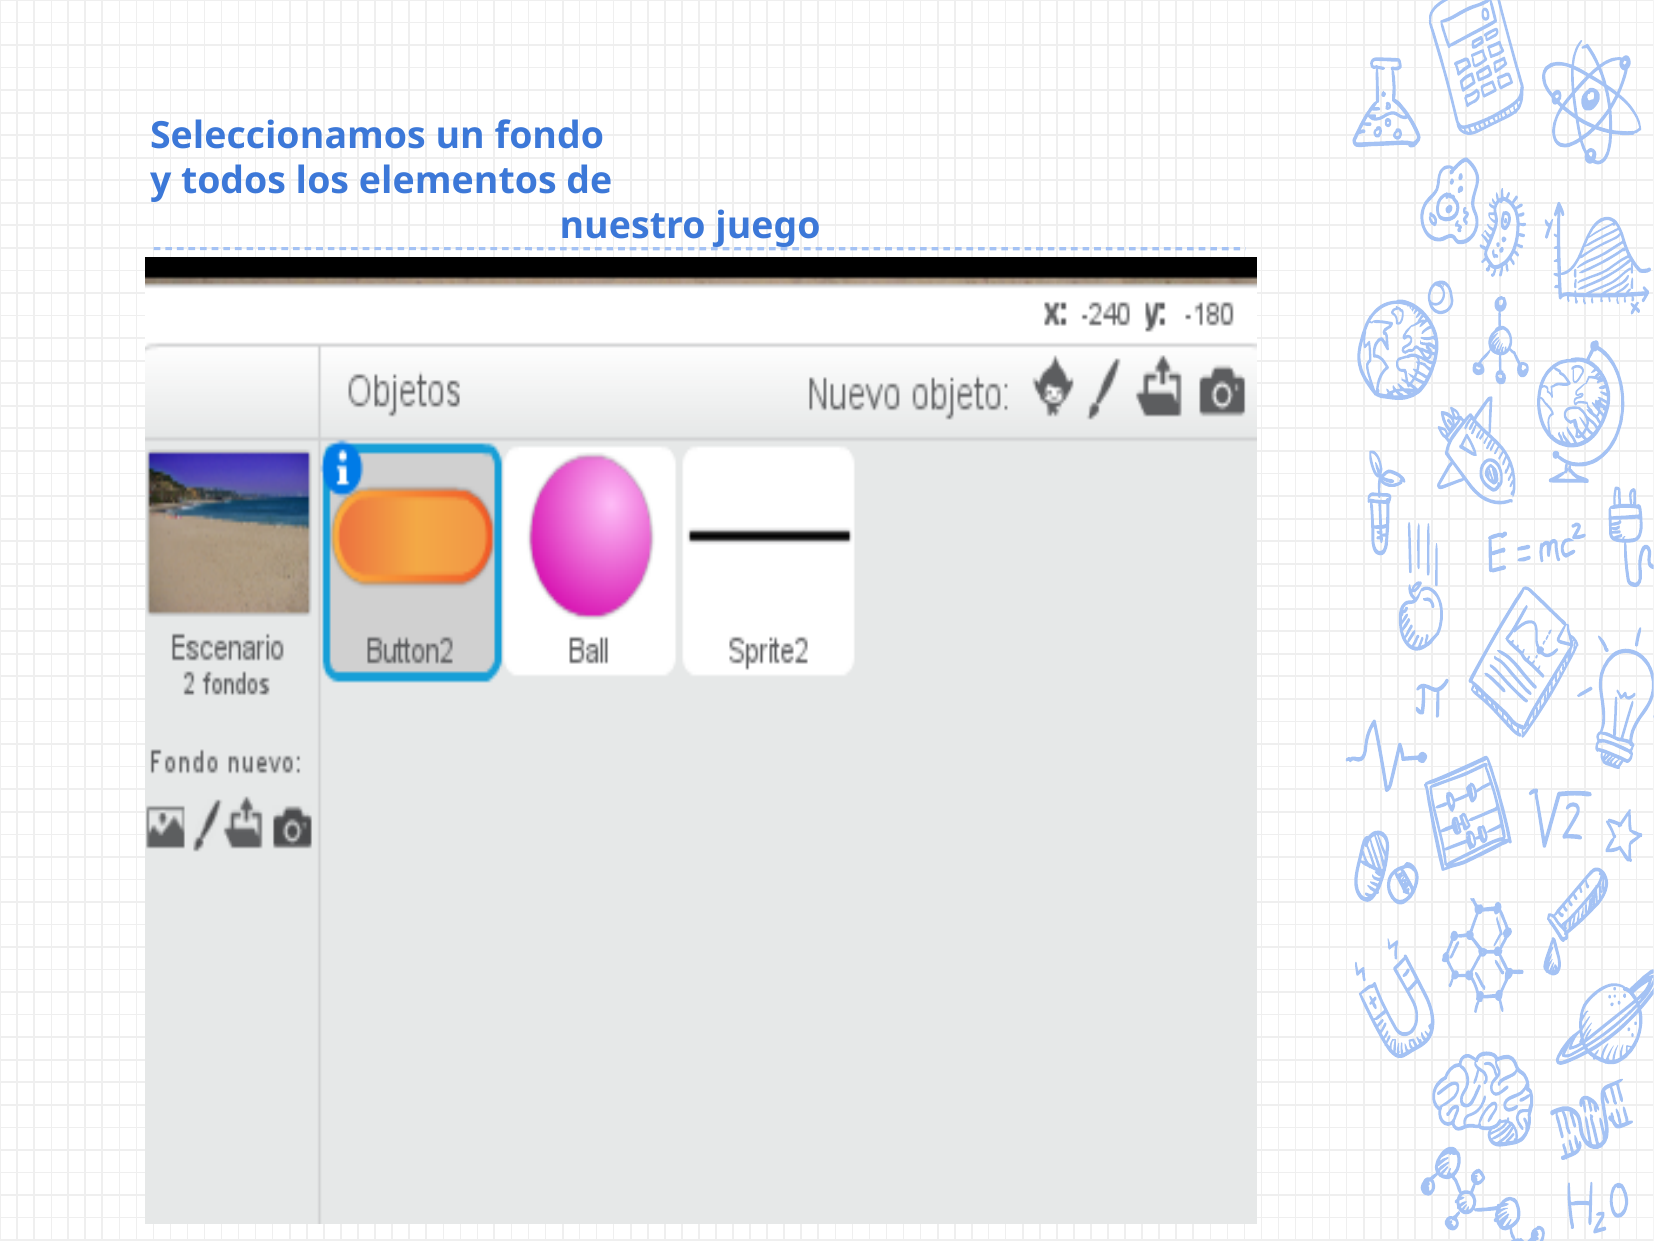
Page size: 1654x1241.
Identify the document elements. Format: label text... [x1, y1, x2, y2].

picture [145, 257, 1257, 1225]
text_box Seleccionamos un fondo y todos los elementos de nuestro juego [135, 54, 1246, 261]
